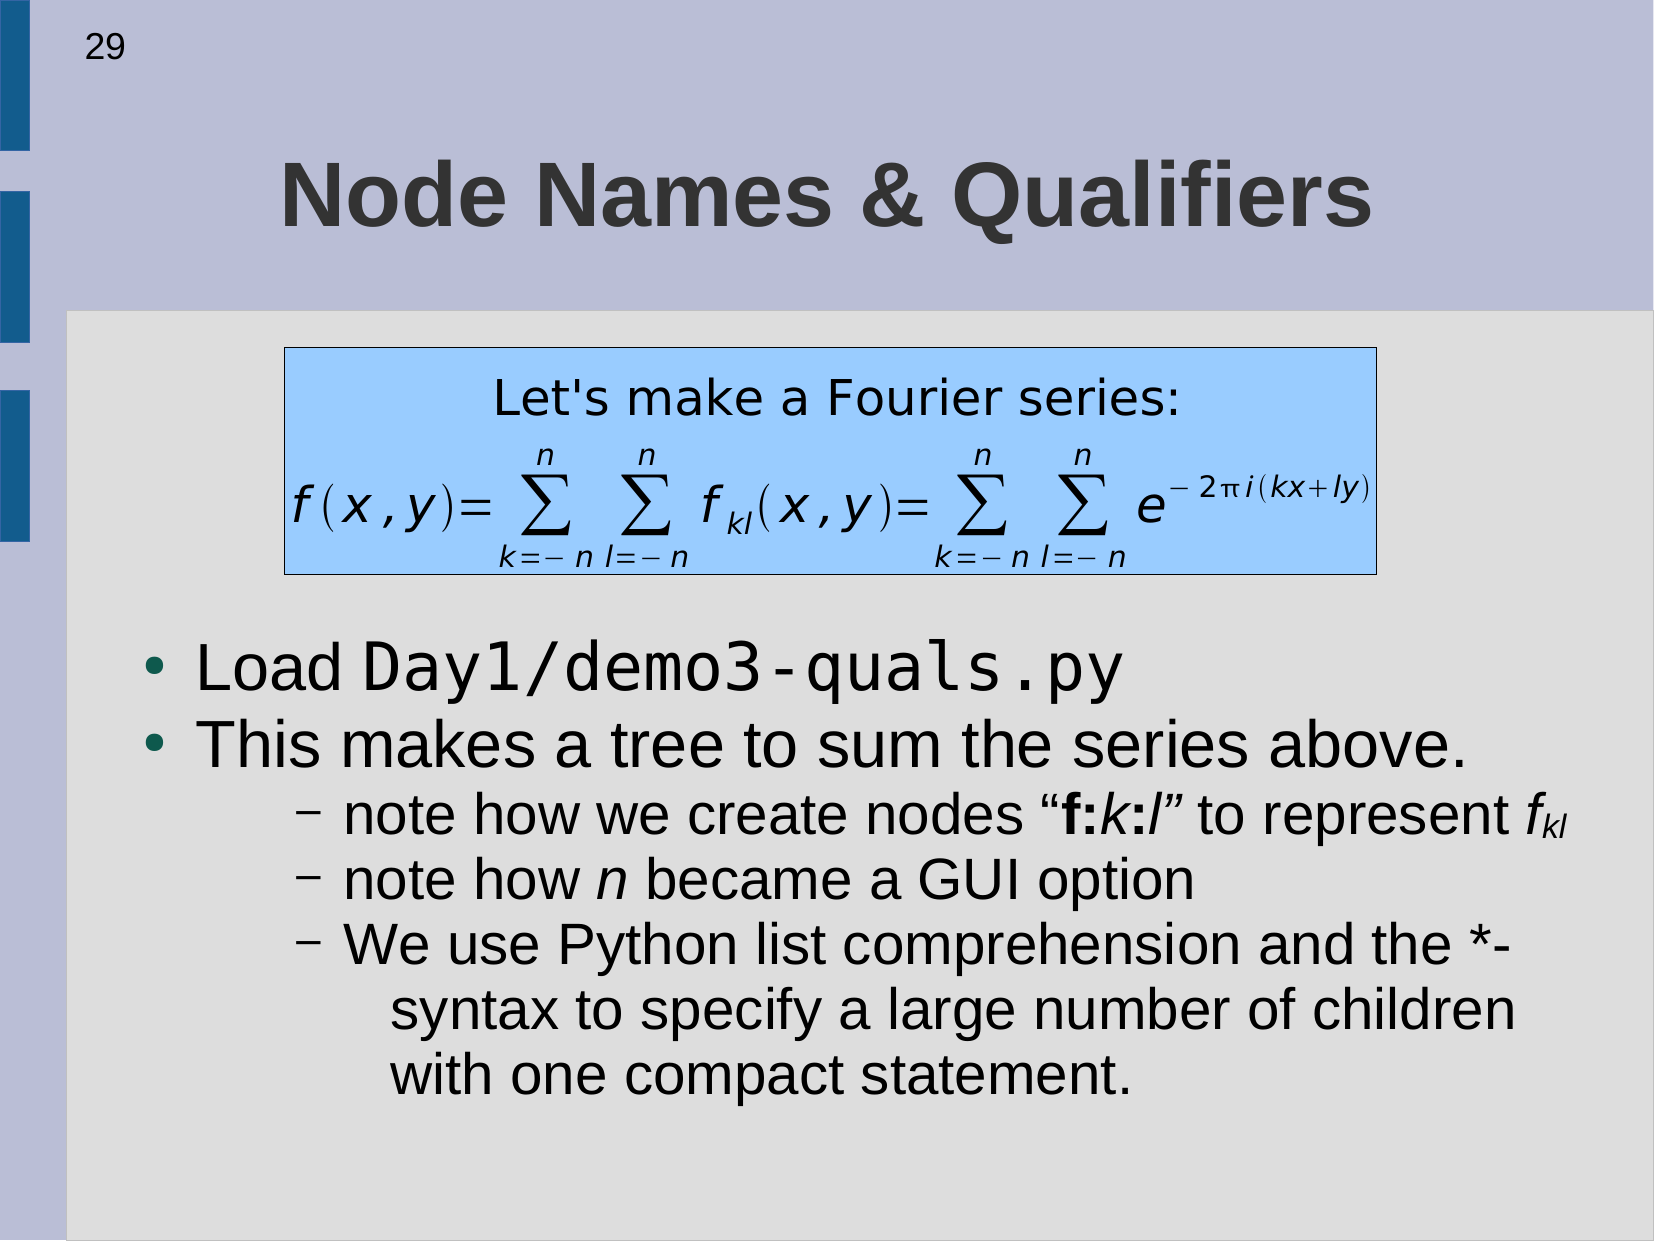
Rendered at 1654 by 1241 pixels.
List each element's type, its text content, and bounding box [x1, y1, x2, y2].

title Node Names & Qualifiers [121, 91, 1534, 299]
text_box <number> [69, 18, 271, 92]
chart [284, 347, 1377, 575]
list Load Day1/demo3-quals.py This makes a tree to sum the series above. note how we create nodes “f:k:l” to represent fkl note how n became a GUI option We use Python list comprehension and the *-syntax to specify a large number of children with one compact statement. [107, 628, 1590, 1126]
